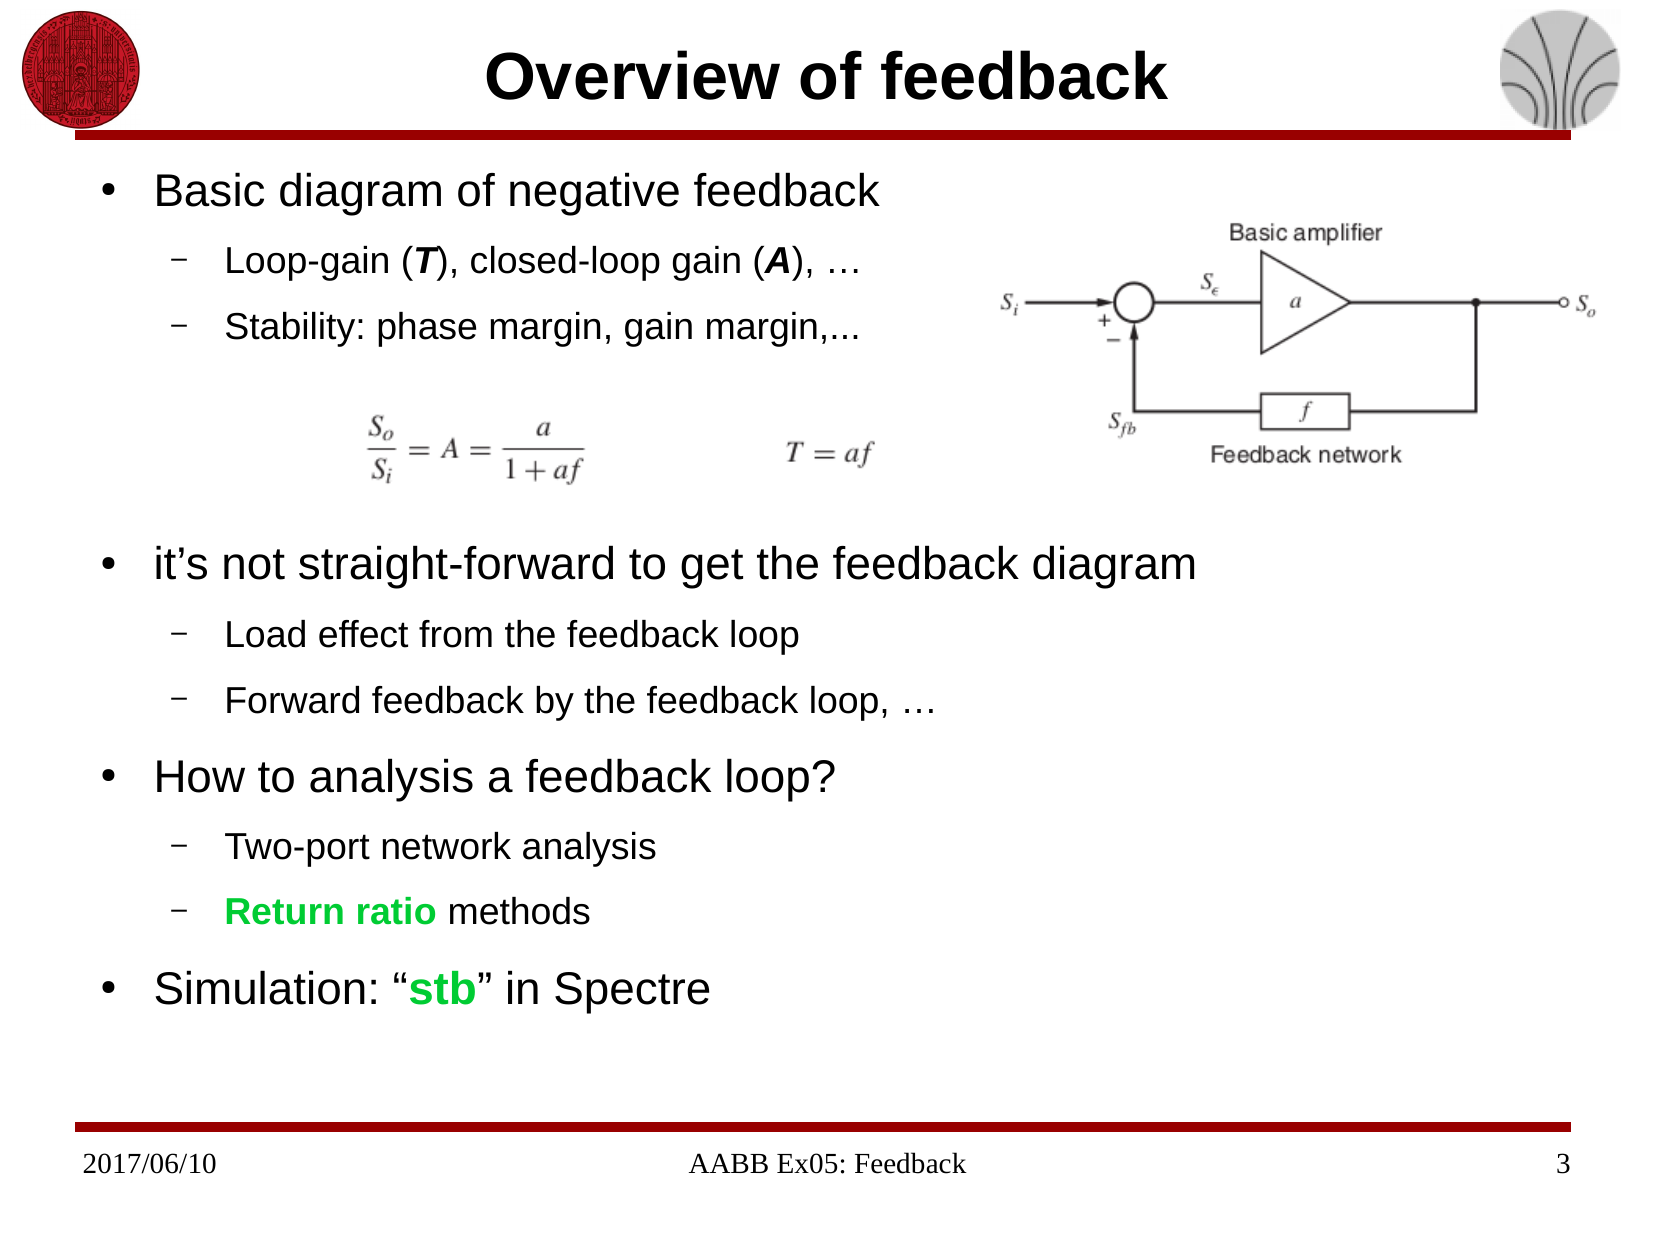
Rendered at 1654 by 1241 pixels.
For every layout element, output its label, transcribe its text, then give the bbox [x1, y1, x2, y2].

picture [990, 200, 1617, 481]
list Basic diagram of negative feedback Loop-gain (T), closed-loop gain (A), … Stability: phase margin, gain margin,... it’s not straight-forward to get the feedback diagram Load effect from the feedback loop Forward feedback by the feedback loop, … How to analysis a feedback loop? Two-port network analysis Return ratio methods Simulation: “stb” in Spectre [82, 165, 1571, 1111]
title Overview of feedback [82, 25, 1571, 127]
picture [342, 404, 601, 501]
picture [20, 9, 141, 130]
picture [747, 419, 916, 489]
picture [1500, 9, 1621, 131]
